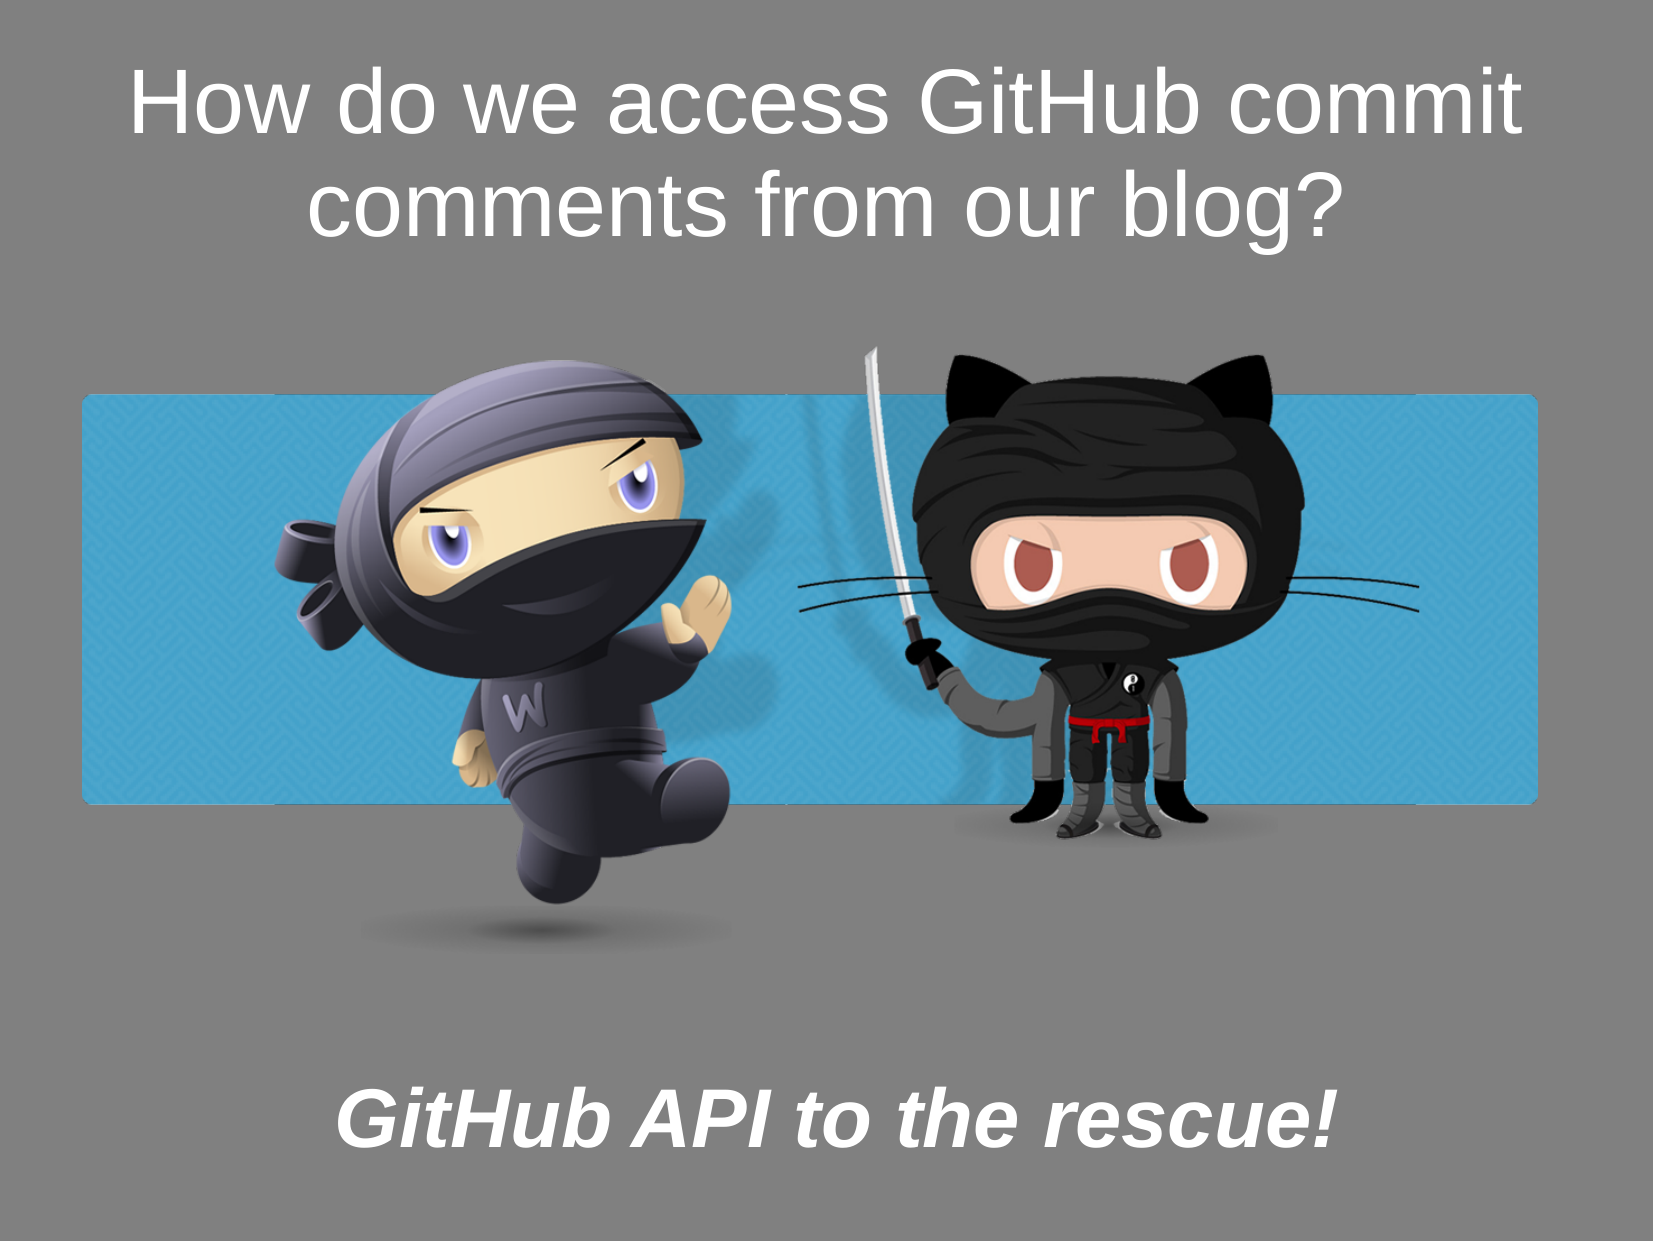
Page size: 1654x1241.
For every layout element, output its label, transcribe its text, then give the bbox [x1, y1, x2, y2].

picture [82, 346, 1538, 954]
title How do we access GitHub commit comments from our blog? [82, 49, 1571, 257]
text_box GitHub API to the rescue! [319, 1065, 1355, 1173]
